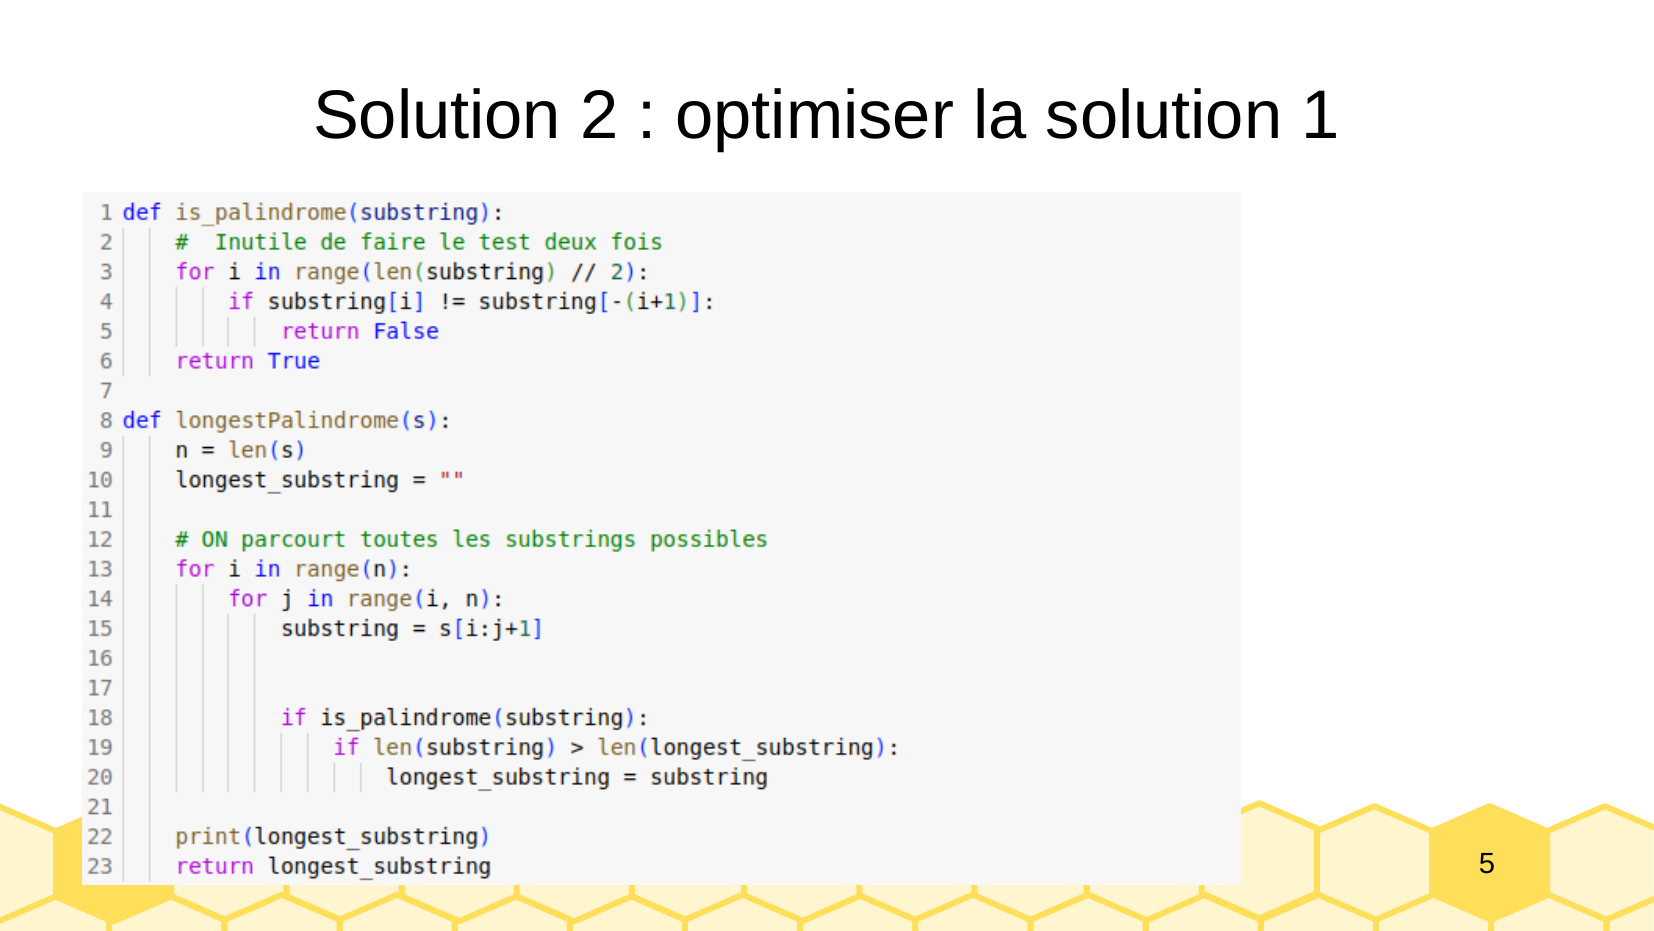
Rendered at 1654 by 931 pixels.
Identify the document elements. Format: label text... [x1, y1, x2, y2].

picture [82, 192, 1241, 885]
title Solution 2 : optimiser la solution 1 [82, 37, 1571, 193]
